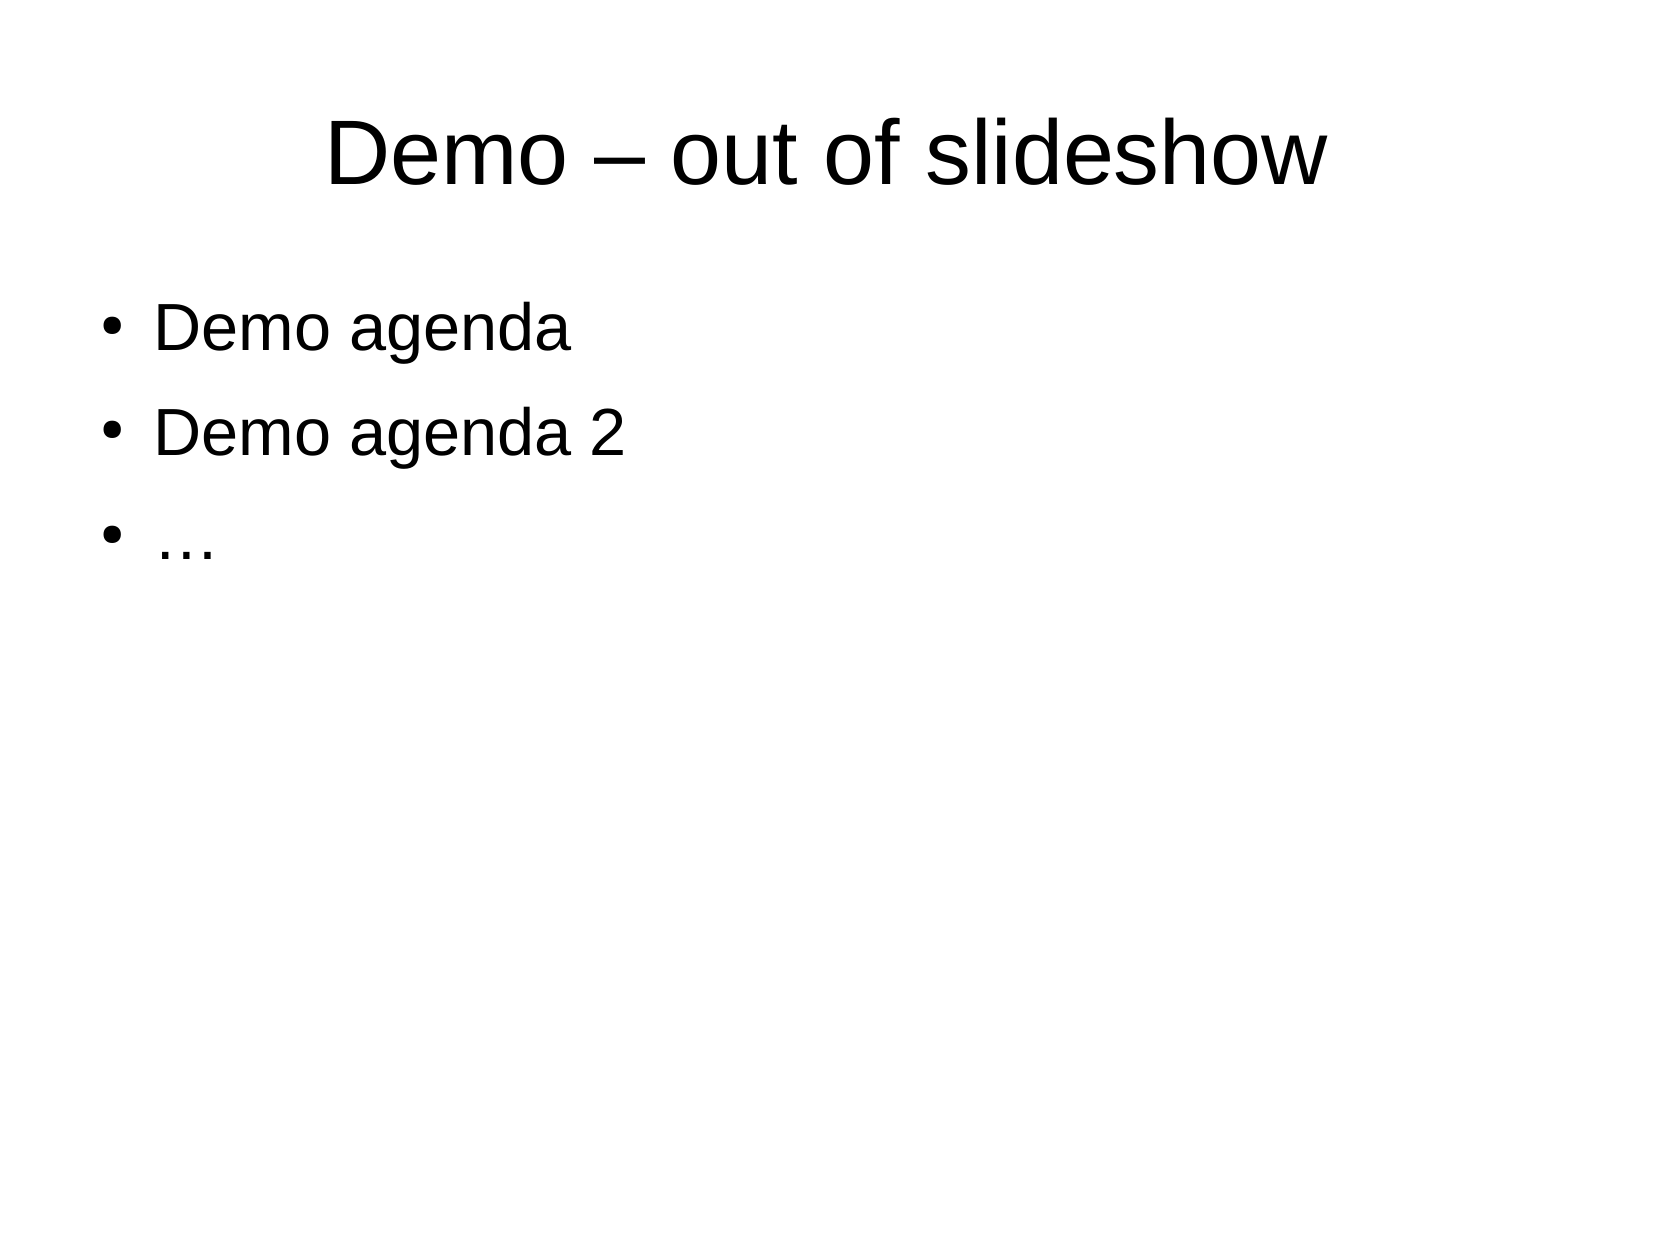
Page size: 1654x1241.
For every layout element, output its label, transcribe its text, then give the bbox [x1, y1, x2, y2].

title Demo – out of slideshow [82, 49, 1571, 257]
list Demo agenda Demo agenda 2 … [82, 290, 1571, 1010]
